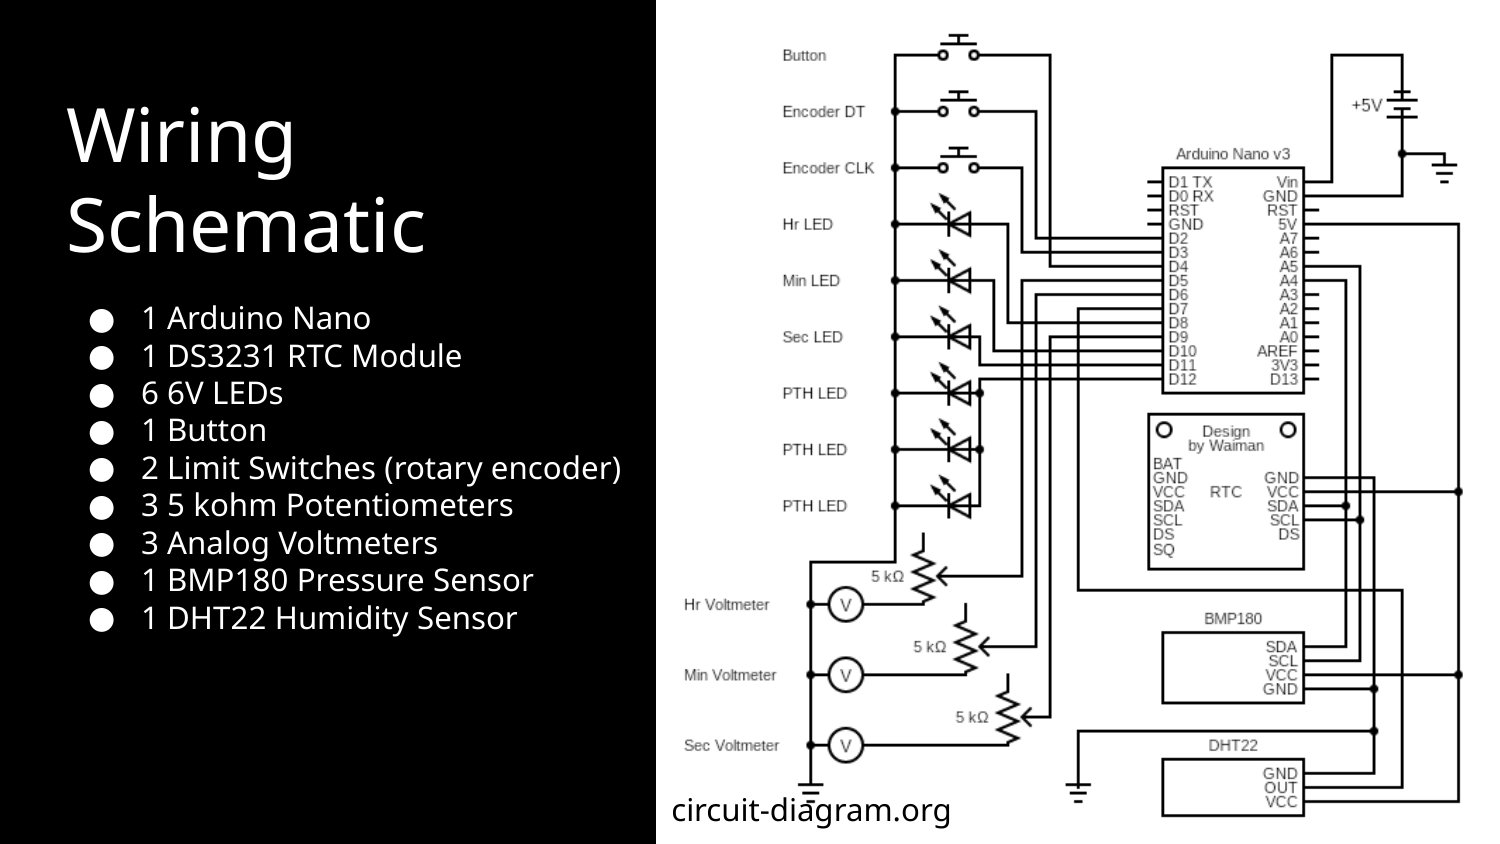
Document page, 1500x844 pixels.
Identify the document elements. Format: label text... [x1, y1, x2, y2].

text_box circuit-diagram.org [656, 775, 1384, 844]
picture [656, 0, 1500, 844]
title Wiring Schematic [51, 72, 656, 273]
list 1 Arduino Nano 1 DS3231 RTC Module 6 6V LEDs 1 Button 2 Limit Switches (rotary encoder) 3 5 kohm Potentiometers 3 Analog Voltmeters 1 BMP180 Pressure Sensor 1 DHT22 Humidity Sensor [51, 283, 656, 844]
